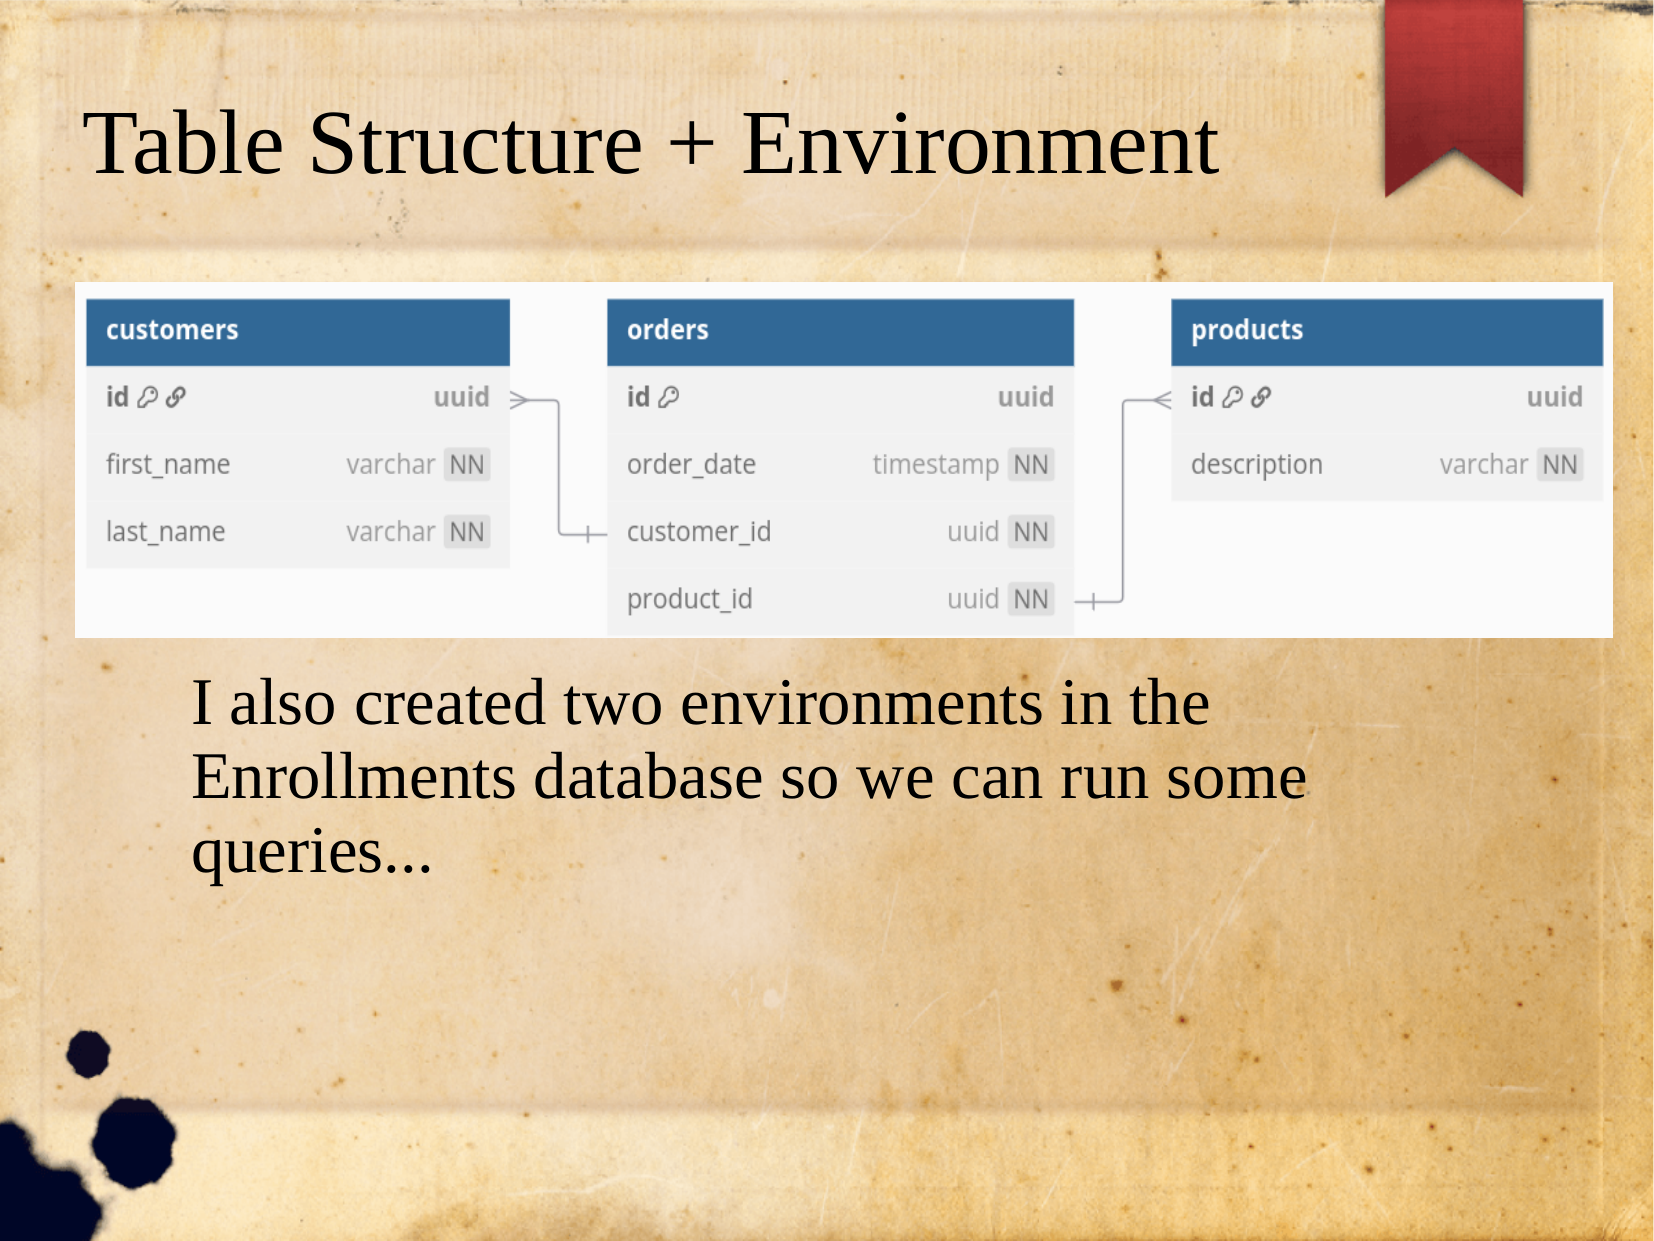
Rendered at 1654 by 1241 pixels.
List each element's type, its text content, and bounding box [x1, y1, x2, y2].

title Table Structure + Environment [82, 49, 1347, 237]
list I also created two environments in the Enrollments database so we can run some queries... [120, 665, 1538, 901]
picture [0, 0, 1654, 1241]
